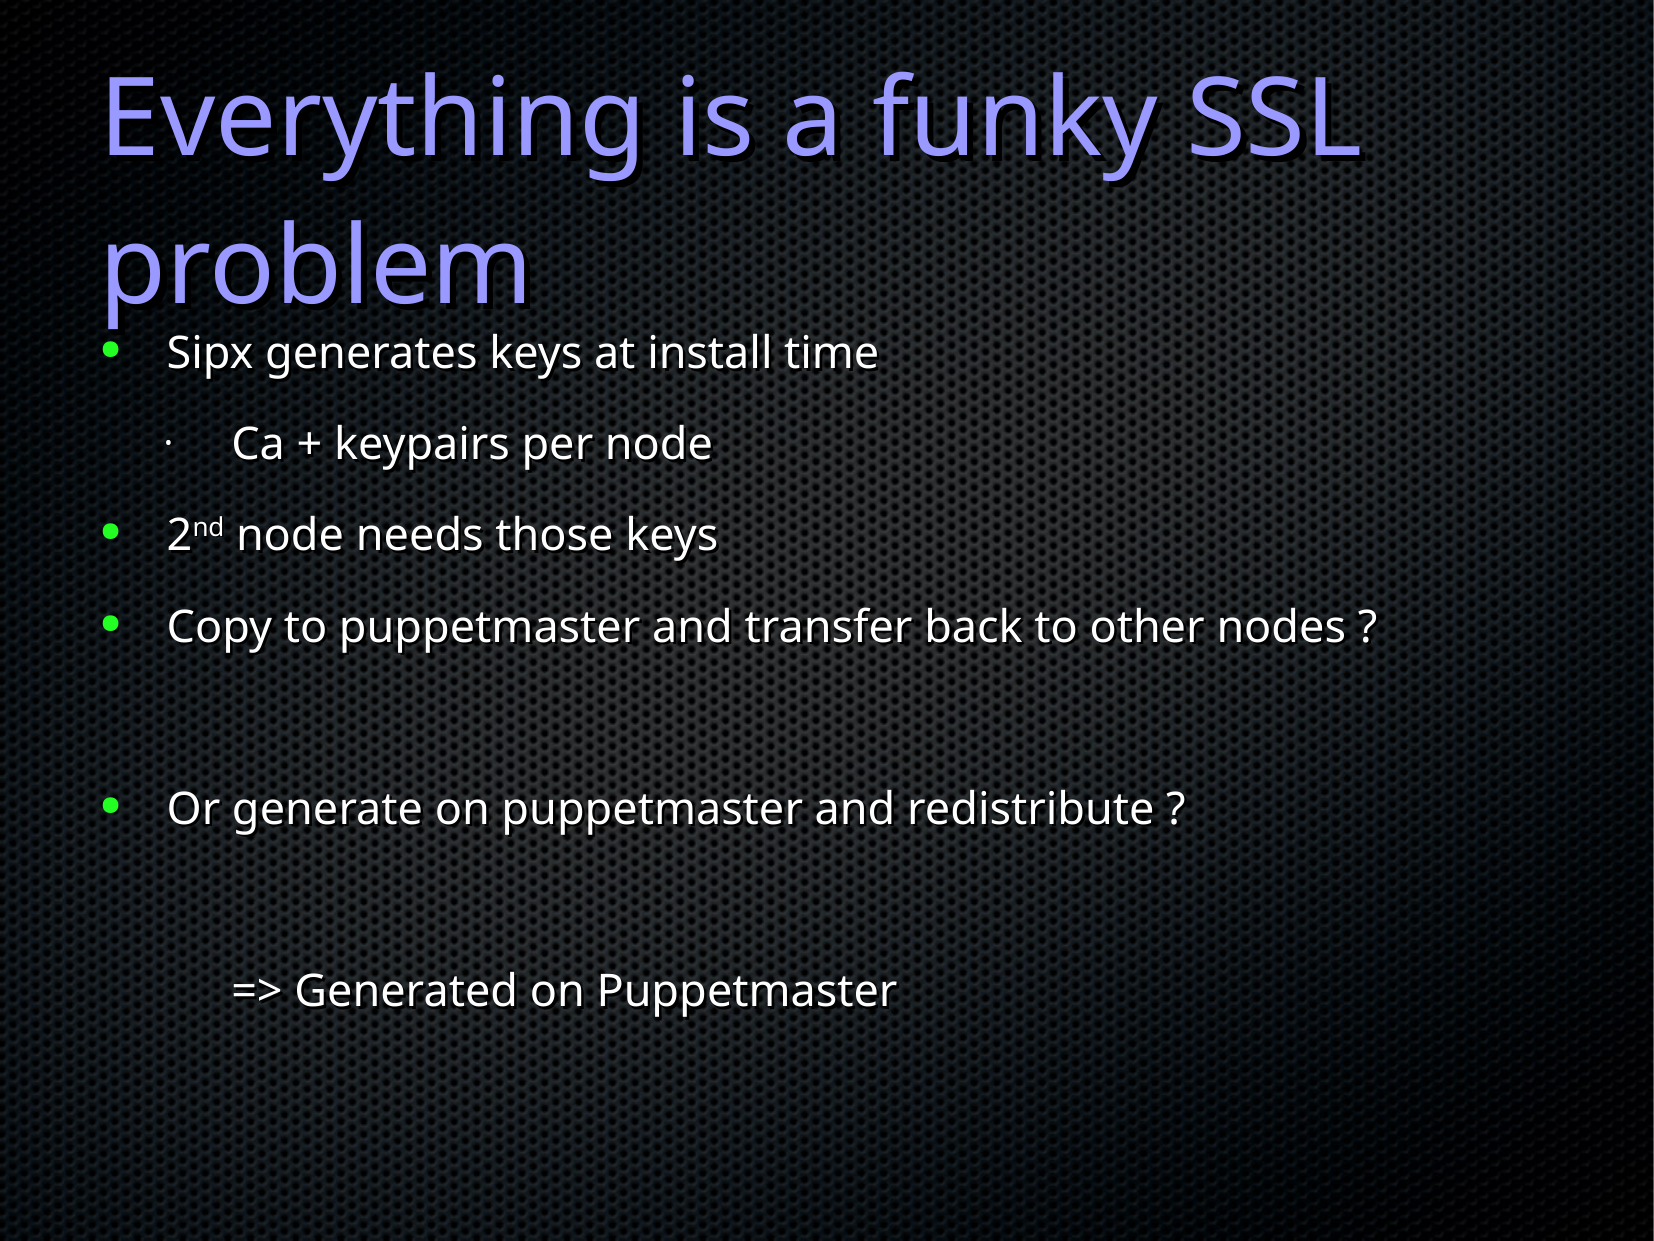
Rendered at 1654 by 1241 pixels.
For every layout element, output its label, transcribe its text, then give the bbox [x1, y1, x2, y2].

picture [0, 0, 1654, 1241]
list Sipx generates keys at install time Ca + keypairs per node 2nd node needs those keys Copy to puppetmaster and transfer back to other nodes ? Or generate on puppetmaster and redistribute ? => Generated on Puppetmaster [100, 320, 1554, 1191]
title Everything is a funky SSL problem [100, 32, 1554, 320]
